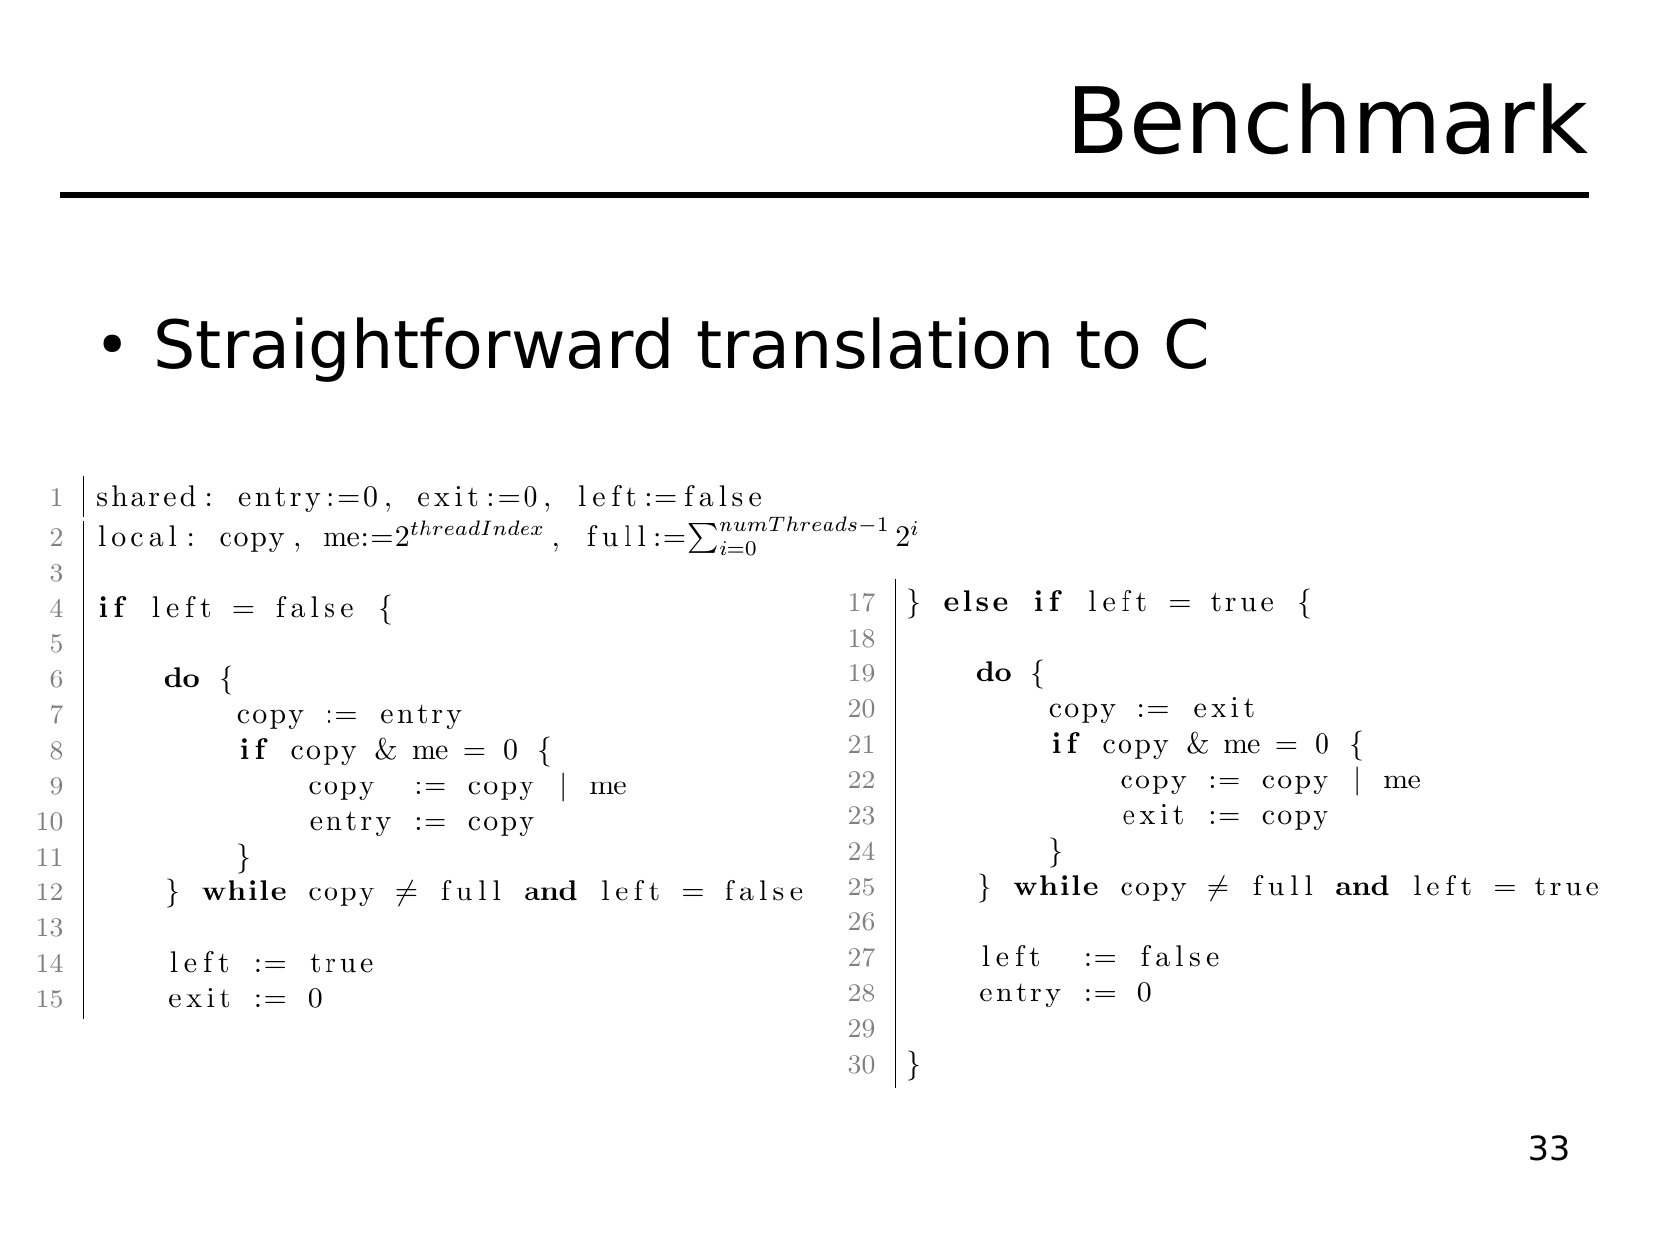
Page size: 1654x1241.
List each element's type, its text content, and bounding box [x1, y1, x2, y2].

picture [30, 464, 82, 1101]
title Benchmark [101, 17, 1590, 226]
picture [1571, 464, 1623, 1101]
list Straightforward translation to C [82, 306, 1571, 1111]
